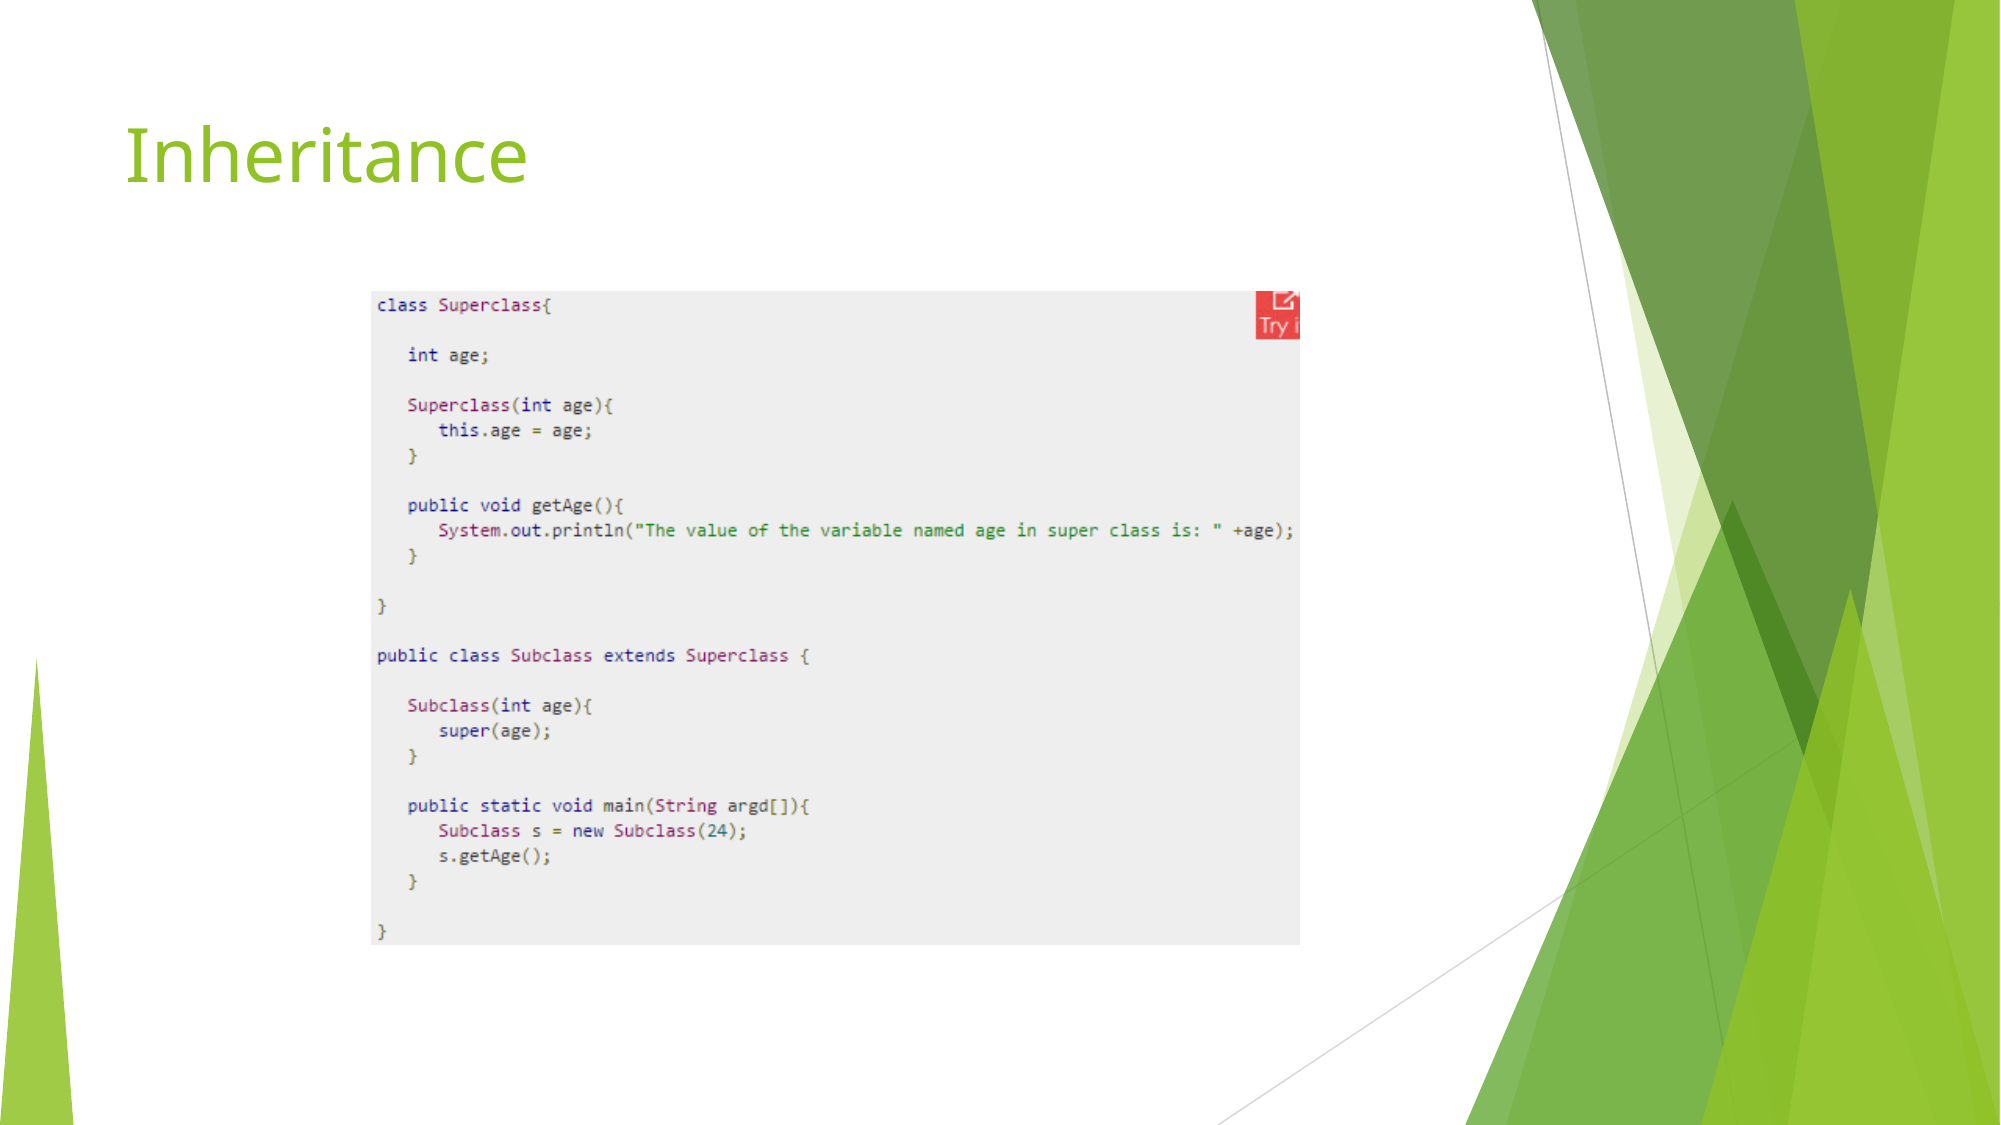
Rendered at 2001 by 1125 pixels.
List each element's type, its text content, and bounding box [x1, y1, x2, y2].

title Inheritance [111, 99, 1522, 317]
picture [371, 291, 1300, 945]
